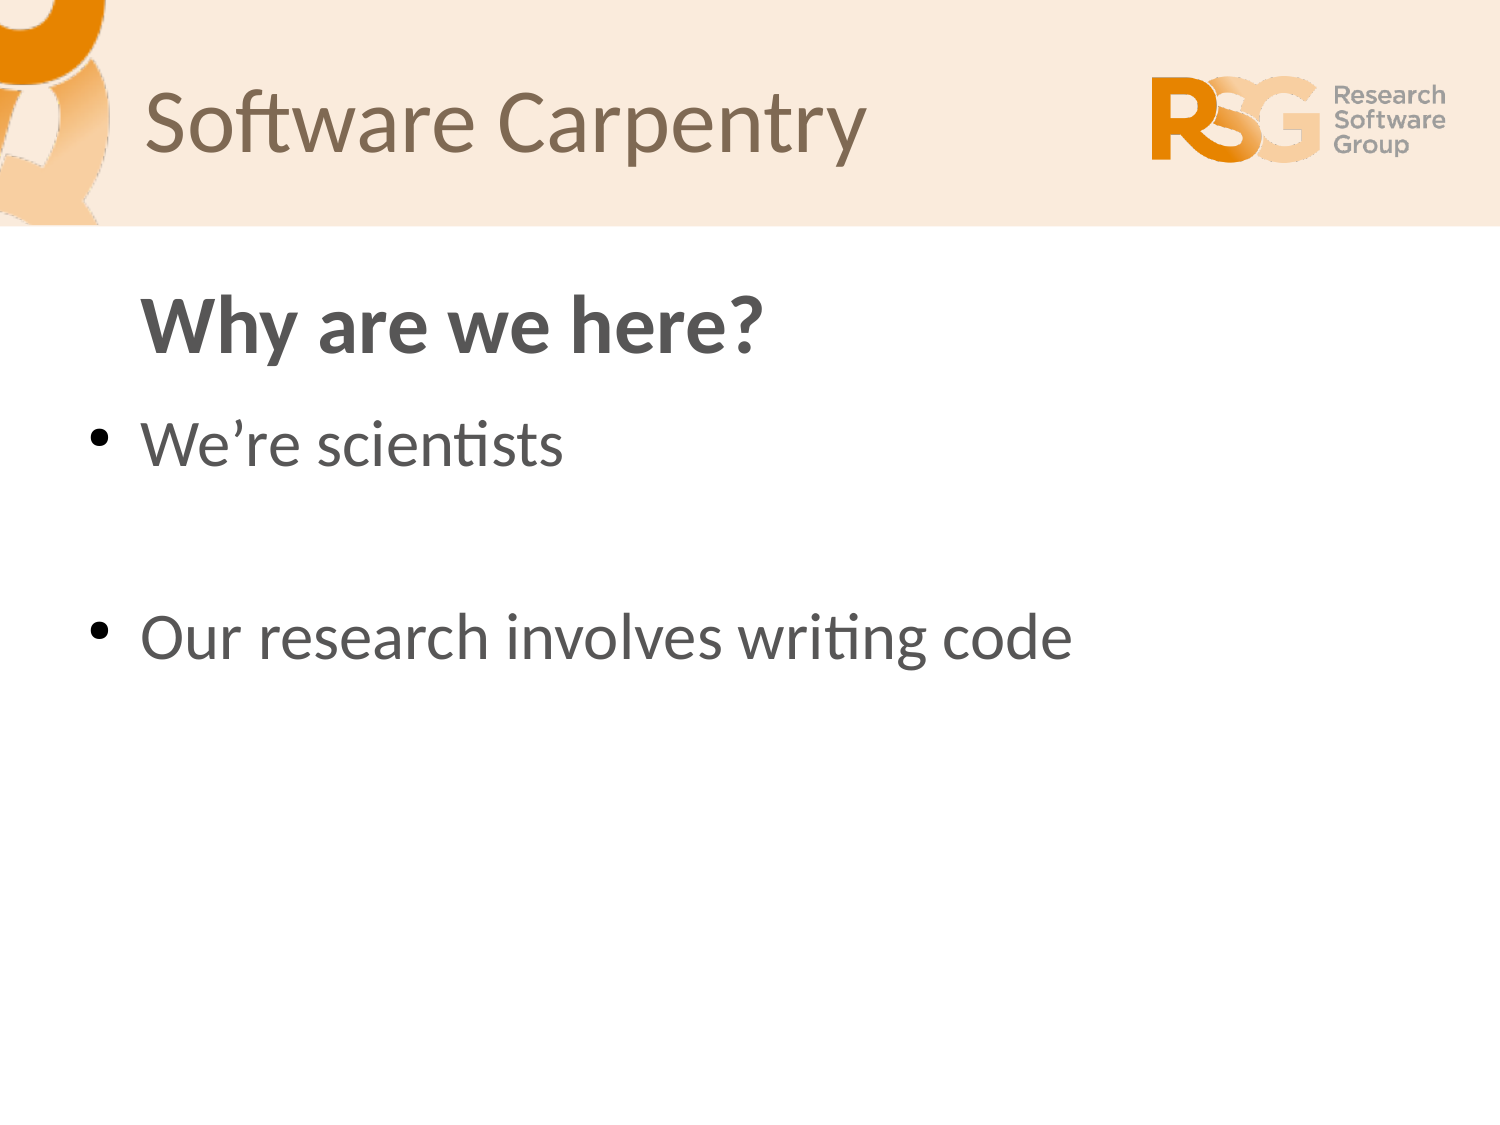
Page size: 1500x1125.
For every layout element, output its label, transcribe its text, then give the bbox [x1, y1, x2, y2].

title Software Carpentry [129, 21, 1128, 210]
picture [0, 0, 113, 225]
list Why are we here? We’re scientists Our research involves writing code [54, 262, 1425, 1035]
picture [1100, 27, 1497, 212]
